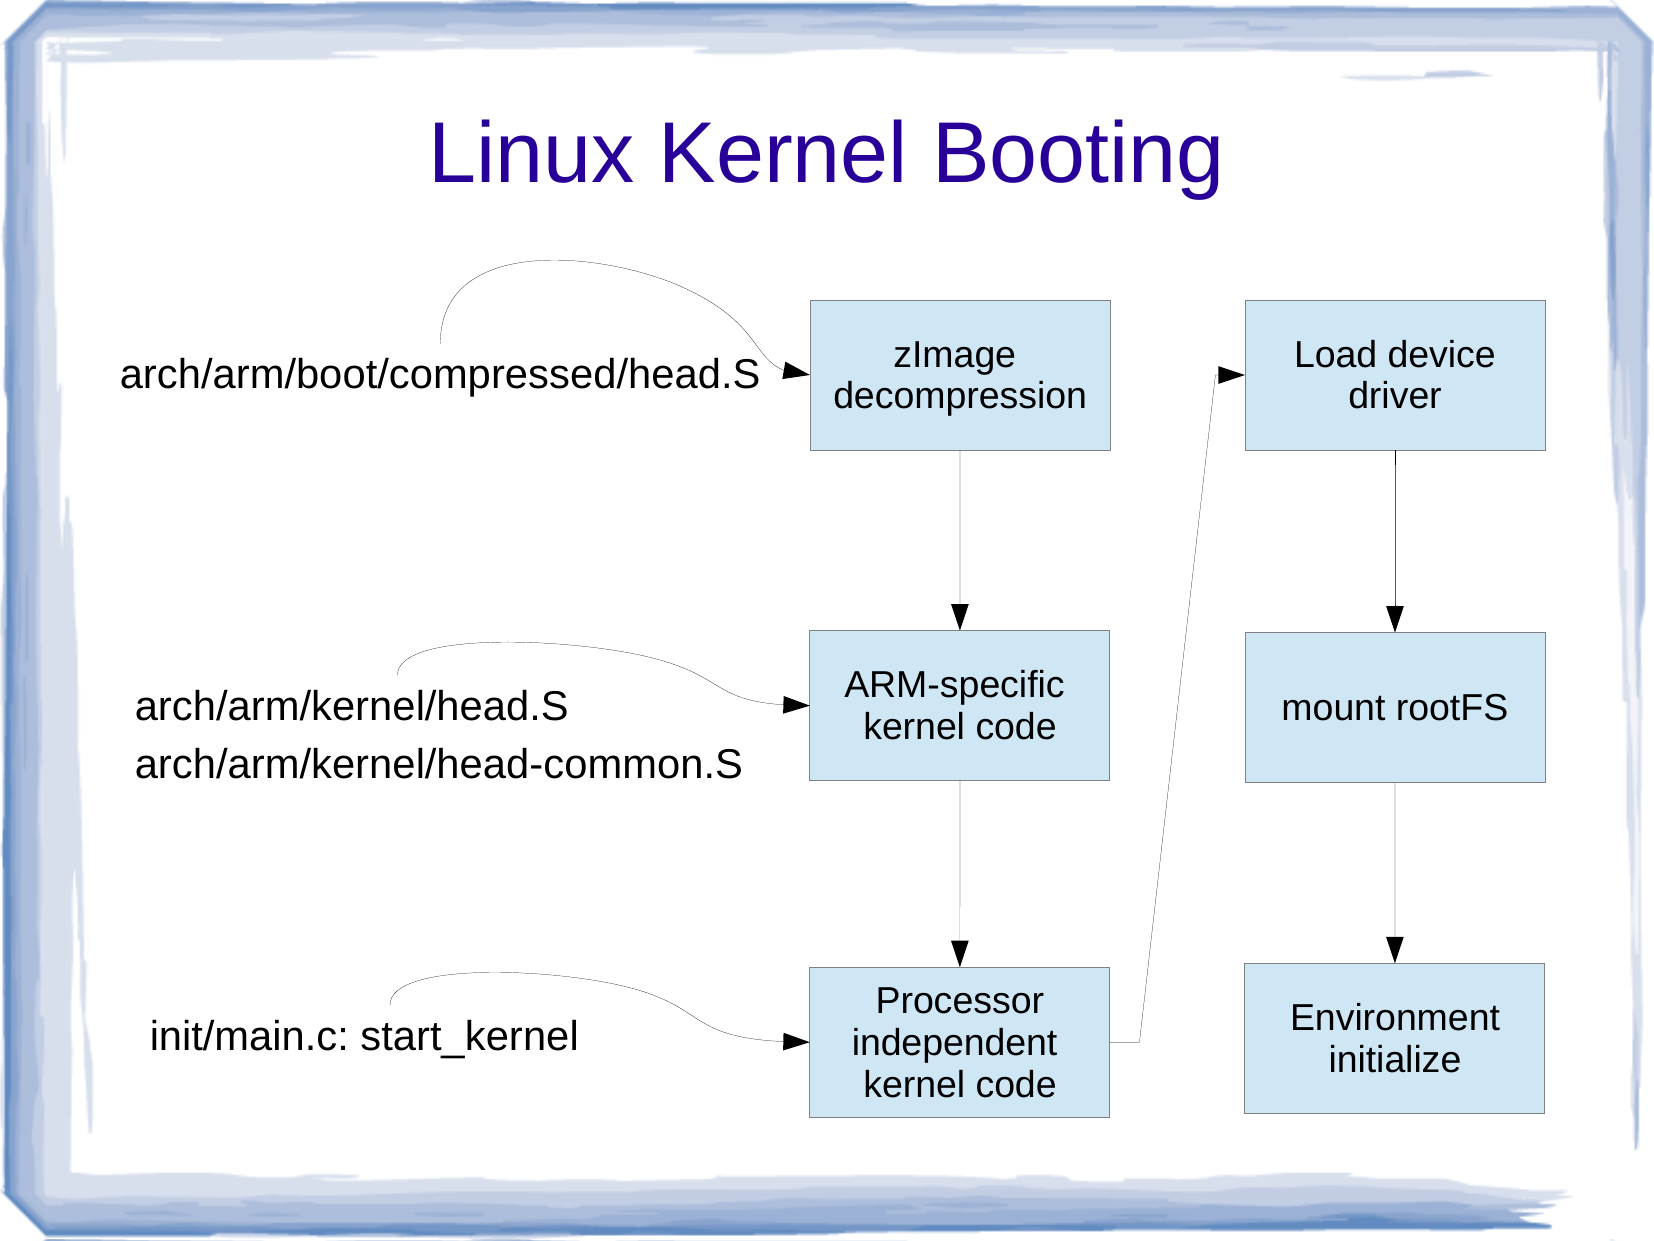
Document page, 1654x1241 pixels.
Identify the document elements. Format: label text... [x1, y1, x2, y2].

text_box init/main.c: start_kernel [135, 1005, 646, 1067]
text_box Load device driver [1245, 300, 1546, 451]
text_box mount rootFS [1245, 632, 1546, 783]
text_box arch/arm/kernel/head-common.S [120, 733, 886, 795]
title Linux Kernel Booting [82, 49, 1571, 257]
text_box Environment initialize [1244, 963, 1545, 1114]
text_box Processor independent kernel code [809, 967, 1110, 1118]
picture [0, 0, 1654, 1241]
text_box zImage decompression [810, 300, 1111, 451]
text_box arch/arm/kernel/head.S [120, 675, 676, 733]
text_box ARM-specific kernel code [809, 630, 1110, 781]
text_box arch/arm/boot/compressed/head.S [105, 343, 776, 406]
